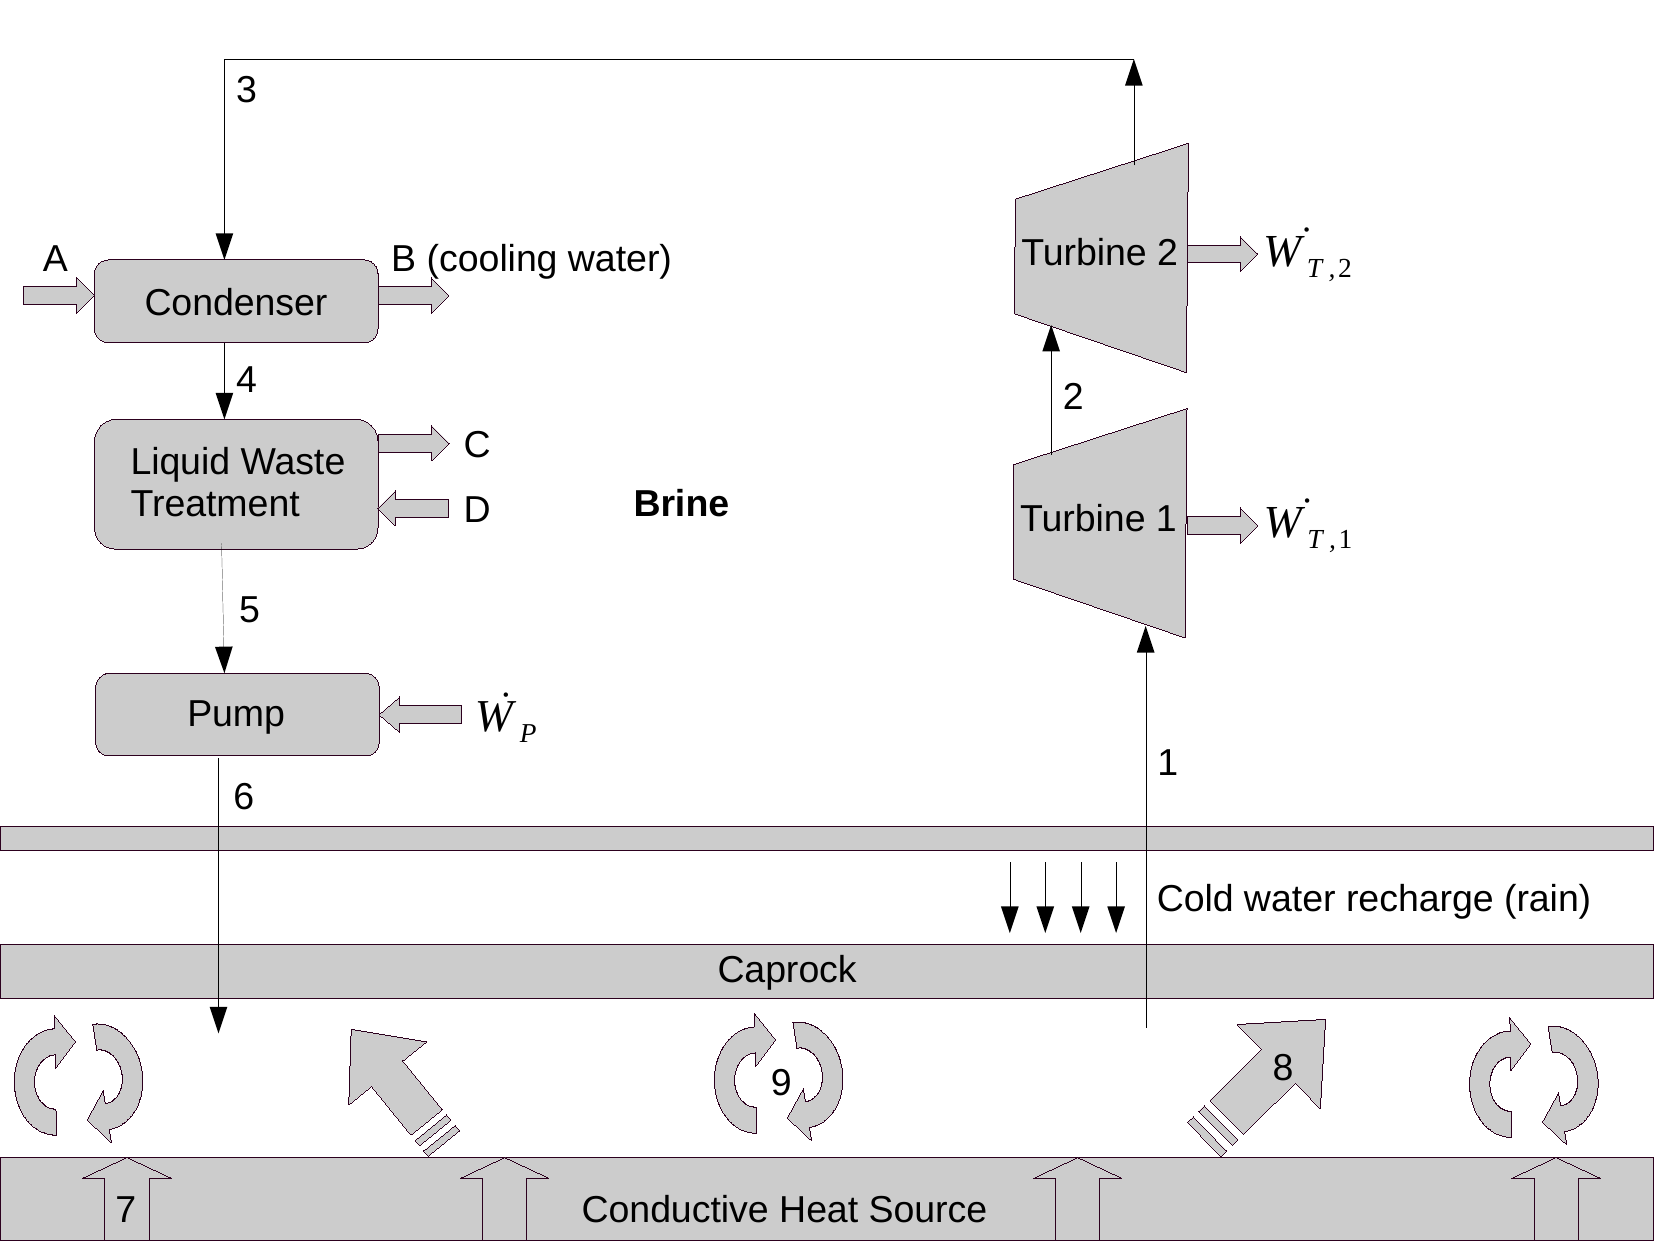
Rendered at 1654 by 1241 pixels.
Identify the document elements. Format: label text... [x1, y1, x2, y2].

text_box [0, 1116, 1654, 1241]
text_box Brine [618, 474, 745, 532]
text_box [95, 673, 462, 756]
text_box [1469, 1017, 1531, 1138]
text_box [14, 1015, 76, 1136]
text_box B (cooling water) [376, 230, 687, 288]
text_box [415, 1114, 451, 1146]
text_box A [28, 230, 85, 288]
text_box [1187, 507, 1257, 544]
text_box [1015, 143, 1189, 224]
chart [1256, 225, 1359, 284]
text_box Liquid Waste Treatment [115, 432, 361, 532]
text_box Turbine 1 [1005, 489, 1192, 547]
text_box Conductive Heat Source [566, 1181, 1016, 1238]
text_box 5 [224, 580, 275, 638]
text_box [1187, 236, 1256, 272]
text_box [0, 944, 218, 999]
text_box 1 [1147, 734, 1194, 792]
text_box 1 [1142, 734, 1146, 792]
text_box [1014, 282, 1188, 373]
text_box [872, 944, 1146, 999]
text_box [348, 1029, 443, 1135]
text_box 8 [1257, 1039, 1309, 1097]
text_box [1013, 408, 1188, 489]
text_box [1542, 1026, 1599, 1145]
text_box [1147, 944, 1654, 999]
text_box [1147, 826, 1654, 851]
text_box [219, 944, 702, 999]
text_box 3 [221, 61, 272, 119]
text_box 9 [756, 1053, 807, 1111]
text_box C [448, 415, 506, 473]
text_box D [448, 480, 506, 538]
text_box [1198, 1105, 1238, 1146]
text_box Condenser [129, 273, 343, 331]
text_box [219, 826, 1146, 851]
text_box [0, 826, 218, 851]
text_box Pump [172, 685, 303, 742]
text_box [23, 259, 449, 343]
text_box 6 [219, 767, 269, 825]
text_box [1210, 1053, 1282, 1135]
text_box [1013, 547, 1186, 638]
chart [1257, 497, 1359, 556]
text_box Cold water recharge (rain) [1142, 870, 1607, 928]
text_box [1237, 1019, 1326, 1109]
text_box [714, 1013, 776, 1134]
text_box Caprock [702, 941, 872, 999]
text_box 2 [1048, 368, 1099, 426]
text_box 4 [221, 350, 272, 408]
text_box [87, 1023, 143, 1143]
text_box [787, 1022, 843, 1141]
text_box Turbine 2 [1006, 224, 1193, 282]
chart [468, 690, 544, 749]
text_box [94, 419, 450, 550]
text_box 7 [100, 1181, 184, 1241]
